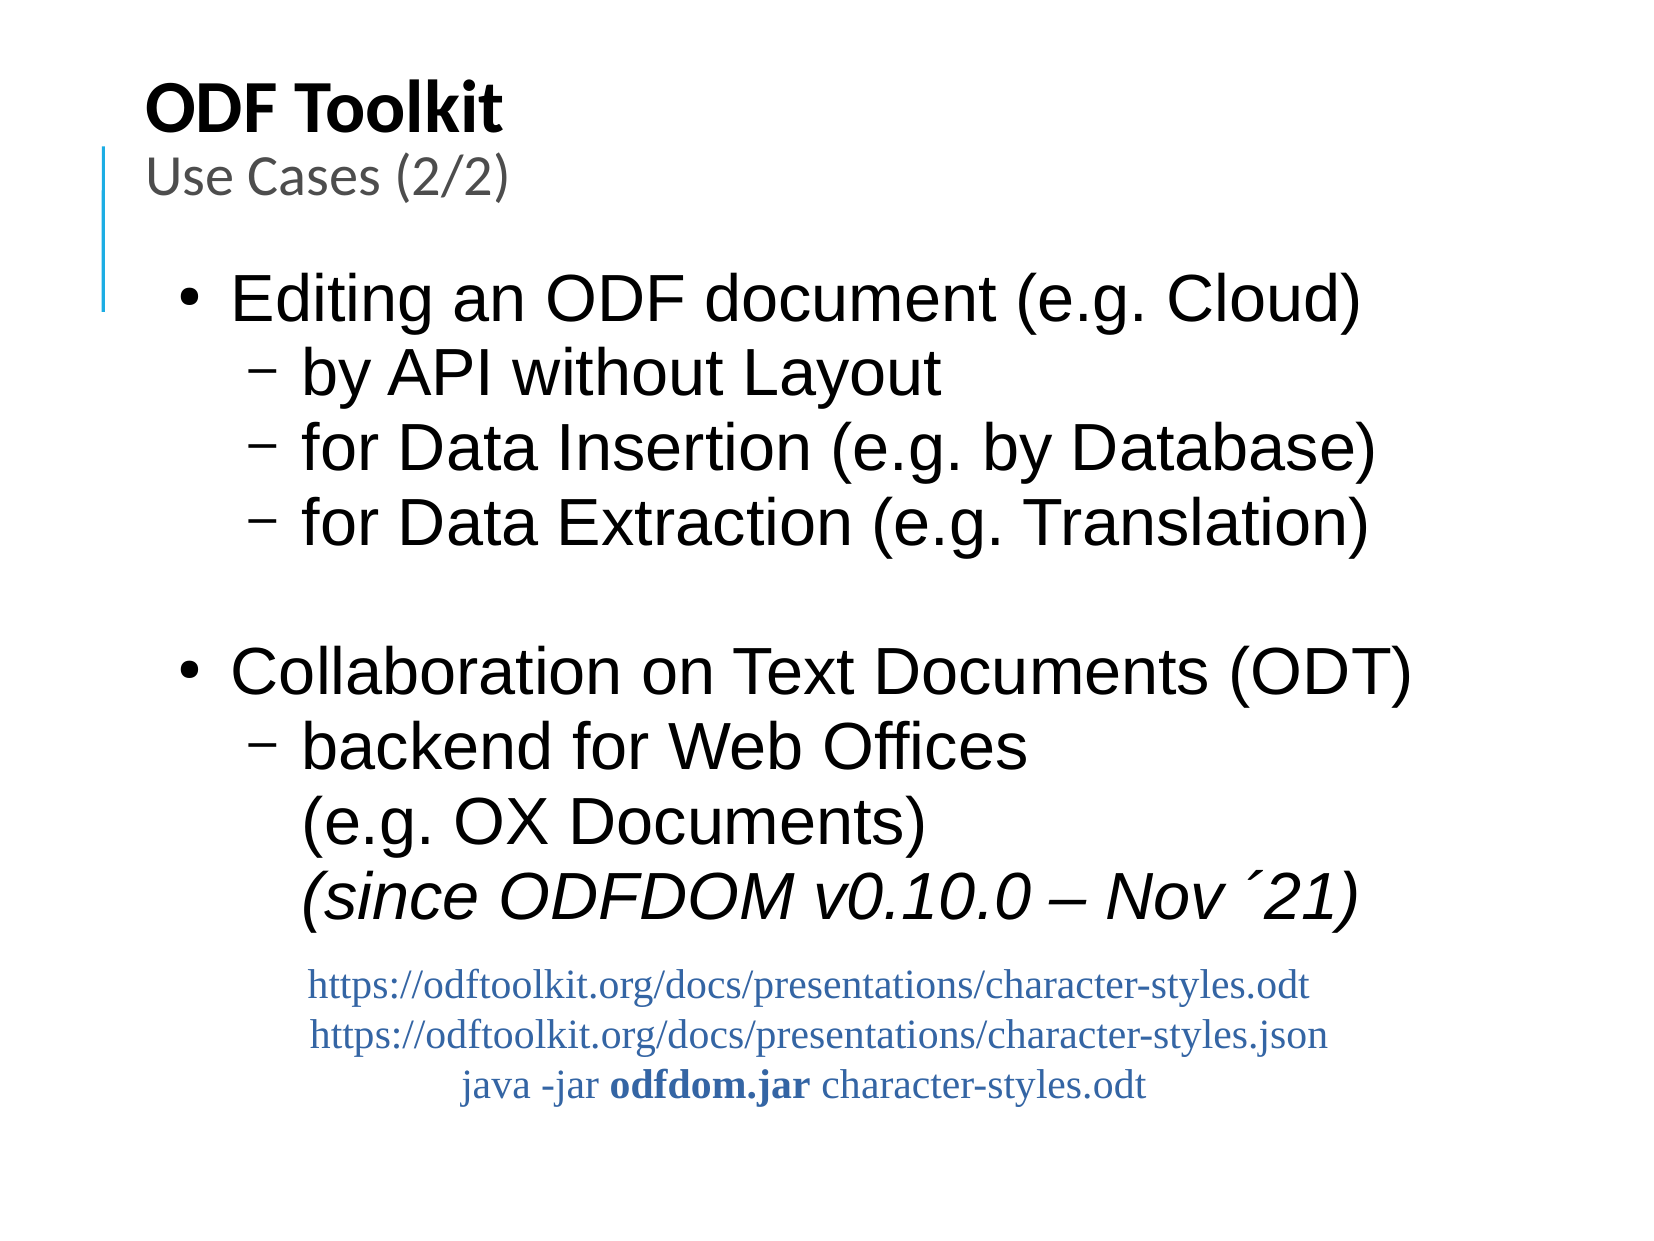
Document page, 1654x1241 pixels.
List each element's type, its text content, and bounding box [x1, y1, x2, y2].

text_box Editing an ODF document (e.g. Cloud) by API without Layout for Data Insertion (e.g. by Database) for Data Extraction (e.g. Translation) Collaboration on Text Documents (ODT) backend for Web Offices (e.g. OX Documents) (since ODFDOM v0.10.0 – Nov ´21) [145, 253, 1575, 1240]
text_box https://odftoolkit.org/docs/presentations/character-styles.odt https://odftoolkit.org/docs/presentations/character-styles.json java -jar odfdom.jar character-styles.odt [129, 956, 1489, 1125]
title ODF Toolkit Use Cases (2/2) [145, 67, 1388, 220]
